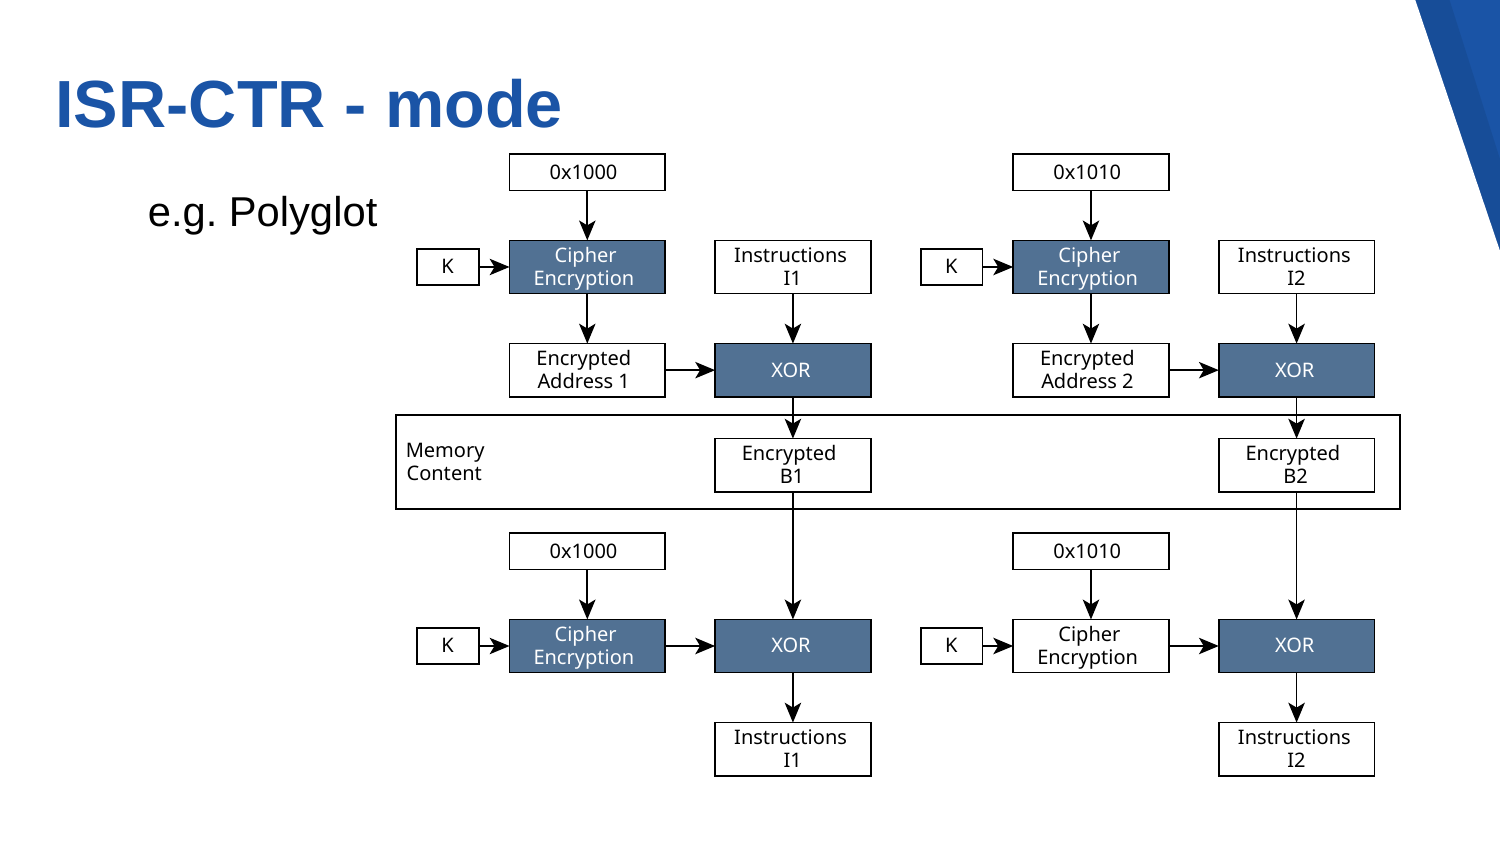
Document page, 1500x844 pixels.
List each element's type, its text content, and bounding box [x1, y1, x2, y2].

title ISR-CTR - mode [40, 88, 867, 156]
list e.g. Polyglot [61, 161, 1202, 784]
picture [392, 150, 1404, 779]
